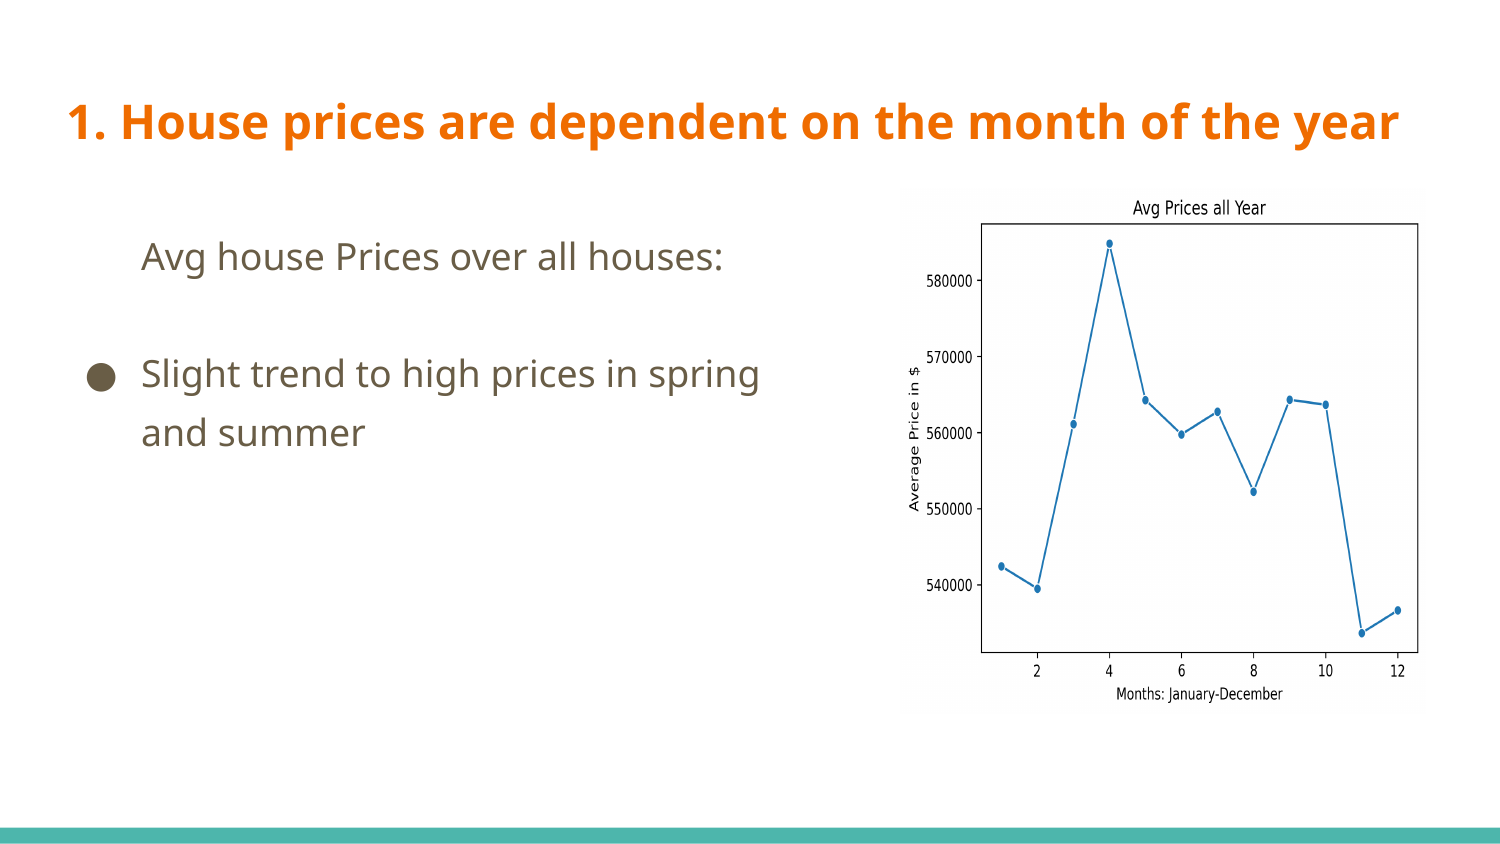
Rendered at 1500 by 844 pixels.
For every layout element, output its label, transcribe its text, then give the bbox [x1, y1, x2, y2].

list Avg house Prices over all houses: Slight trend to high prices in spring and summer [51, 207, 1449, 750]
title 1. House prices are dependent on the month of the year [51, 72, 1449, 189]
picture [900, 188, 1426, 714]
